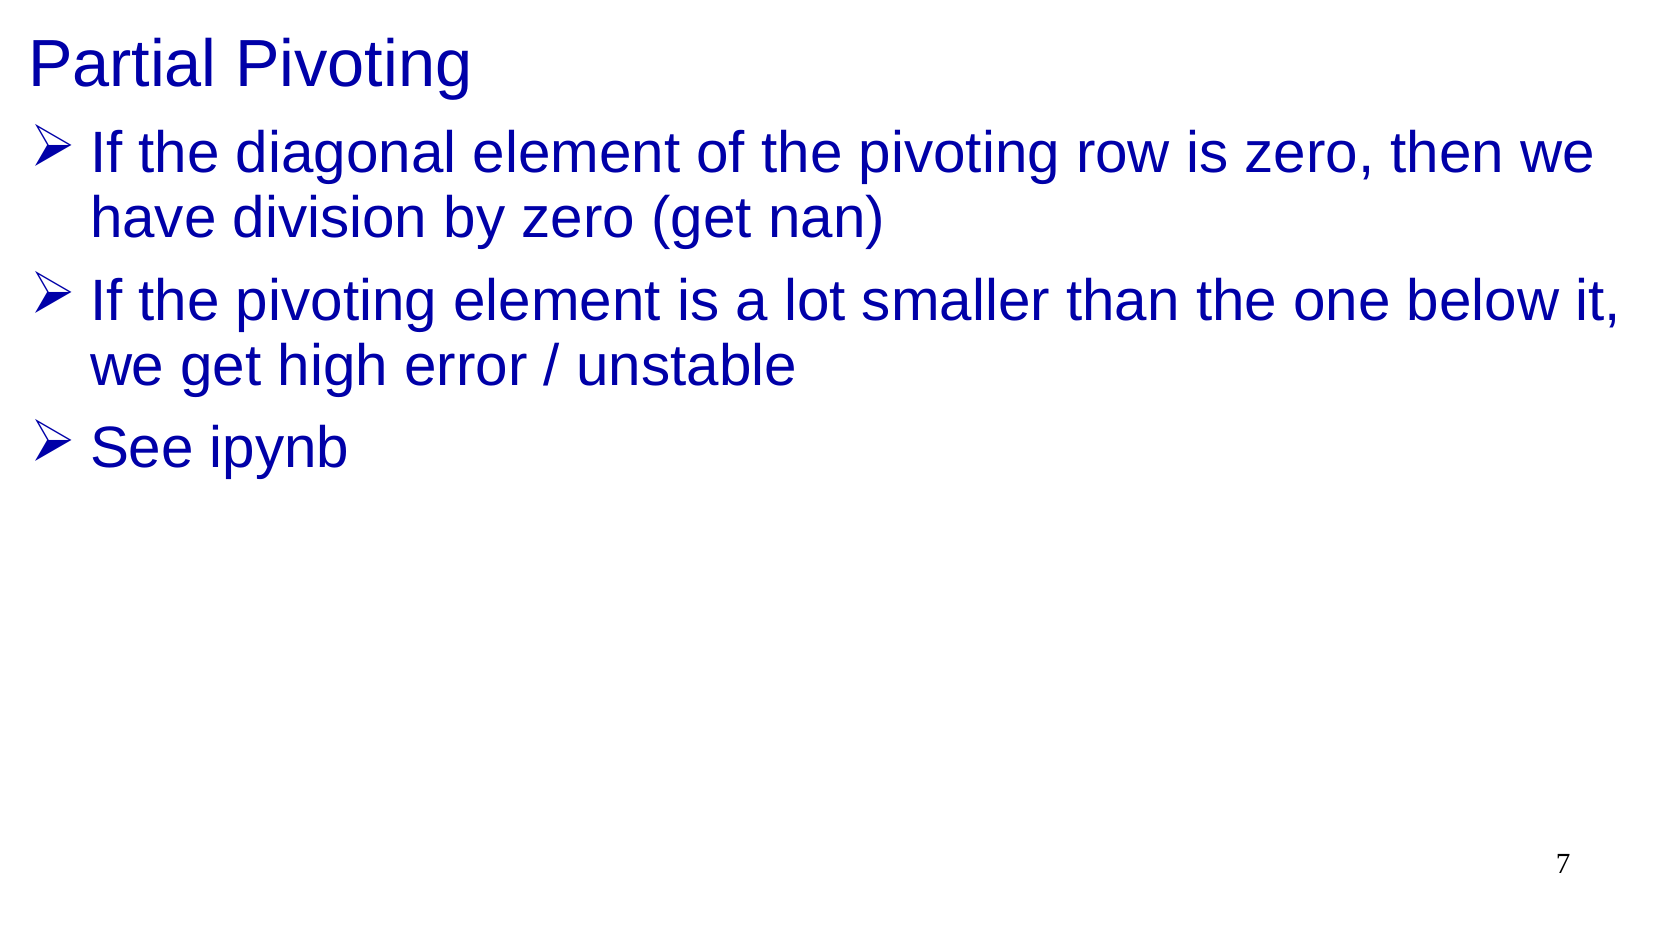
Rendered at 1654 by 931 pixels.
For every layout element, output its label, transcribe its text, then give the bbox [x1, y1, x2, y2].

title Partial Pivoting [28, 21, 1626, 106]
list If the diagonal element of the pivoting row is zero, then we have division by zero (get nan) If the pivoting element is a lot smaller than the one below it, we get high error / unstable See ipynb [30, 120, 1645, 916]
